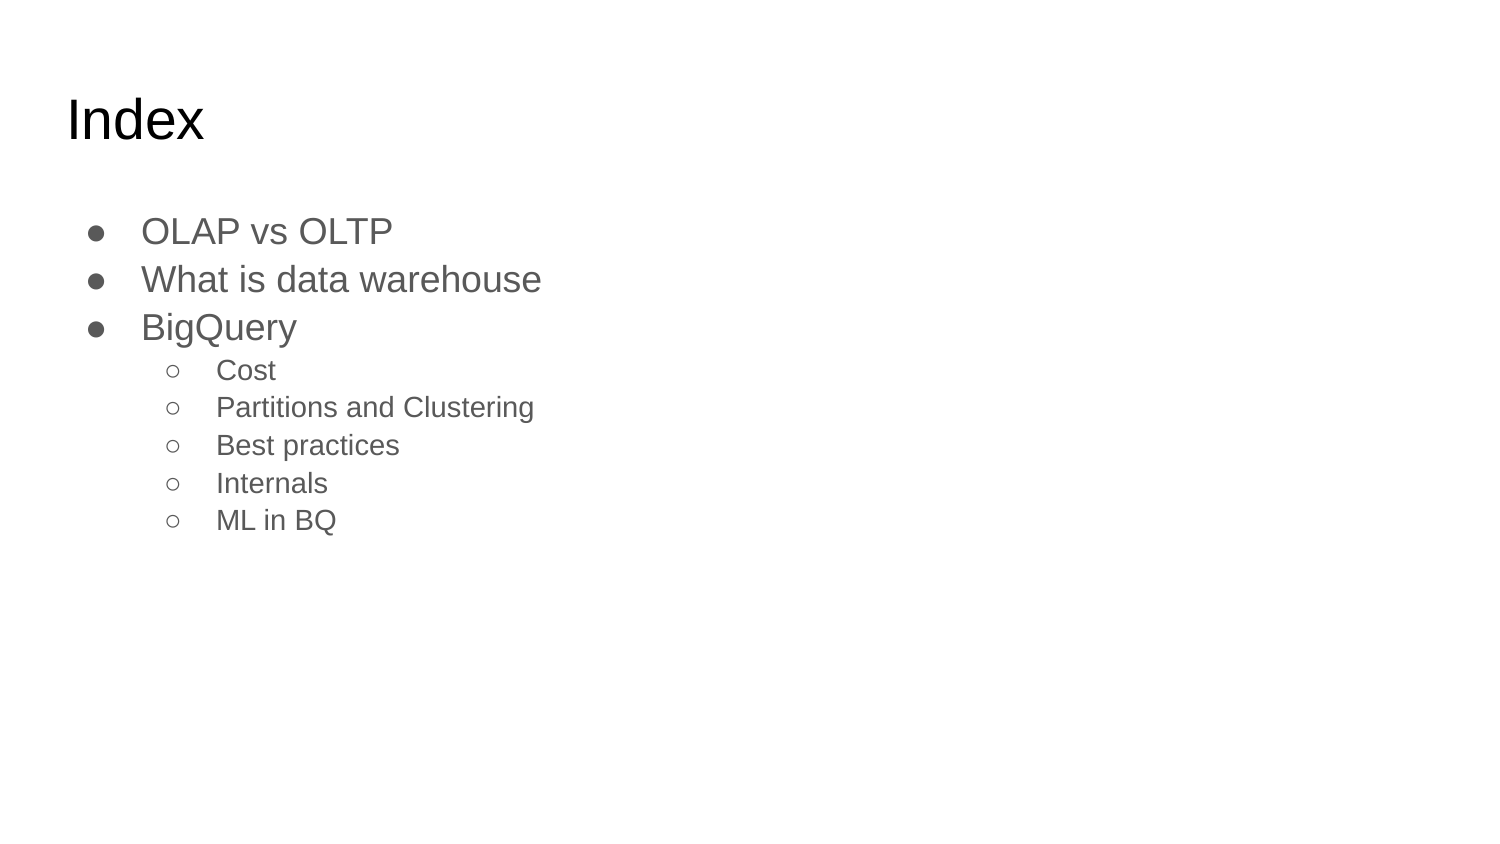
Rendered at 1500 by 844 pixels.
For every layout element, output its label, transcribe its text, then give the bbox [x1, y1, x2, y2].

title Index [51, 72, 1449, 167]
list OLAP vs OLTP What is data warehouse BigQuery Cost Partitions and Clustering Best practices Internals ML in BQ [51, 189, 1449, 750]
